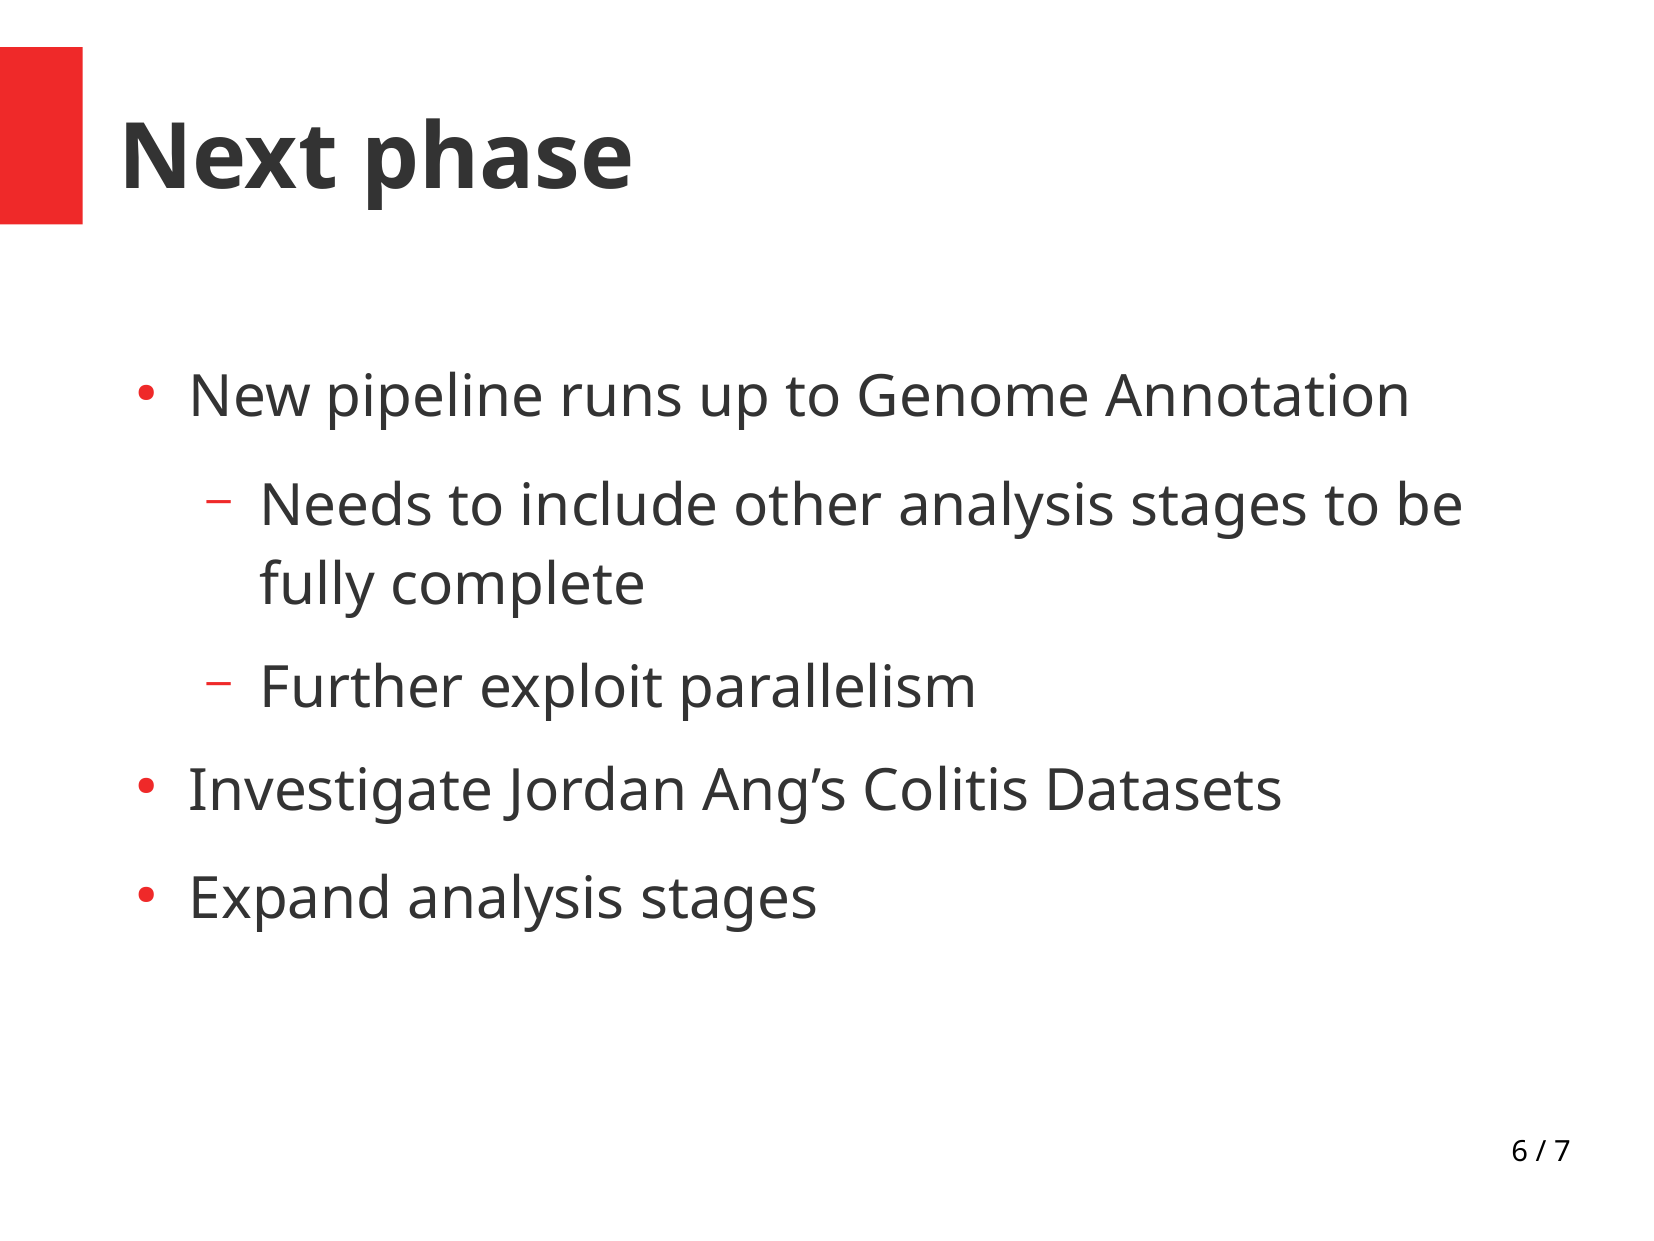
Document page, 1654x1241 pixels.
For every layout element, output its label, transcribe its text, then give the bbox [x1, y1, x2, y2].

title Next phase [118, 49, 1571, 257]
list New pipeline runs up to Genome Annotation Needs to include other analysis stages to be fully complete Further exploit parallelism Investigate Jordan Ang’s Colitis Datasets Expand analysis stages [118, 354, 1536, 1074]
